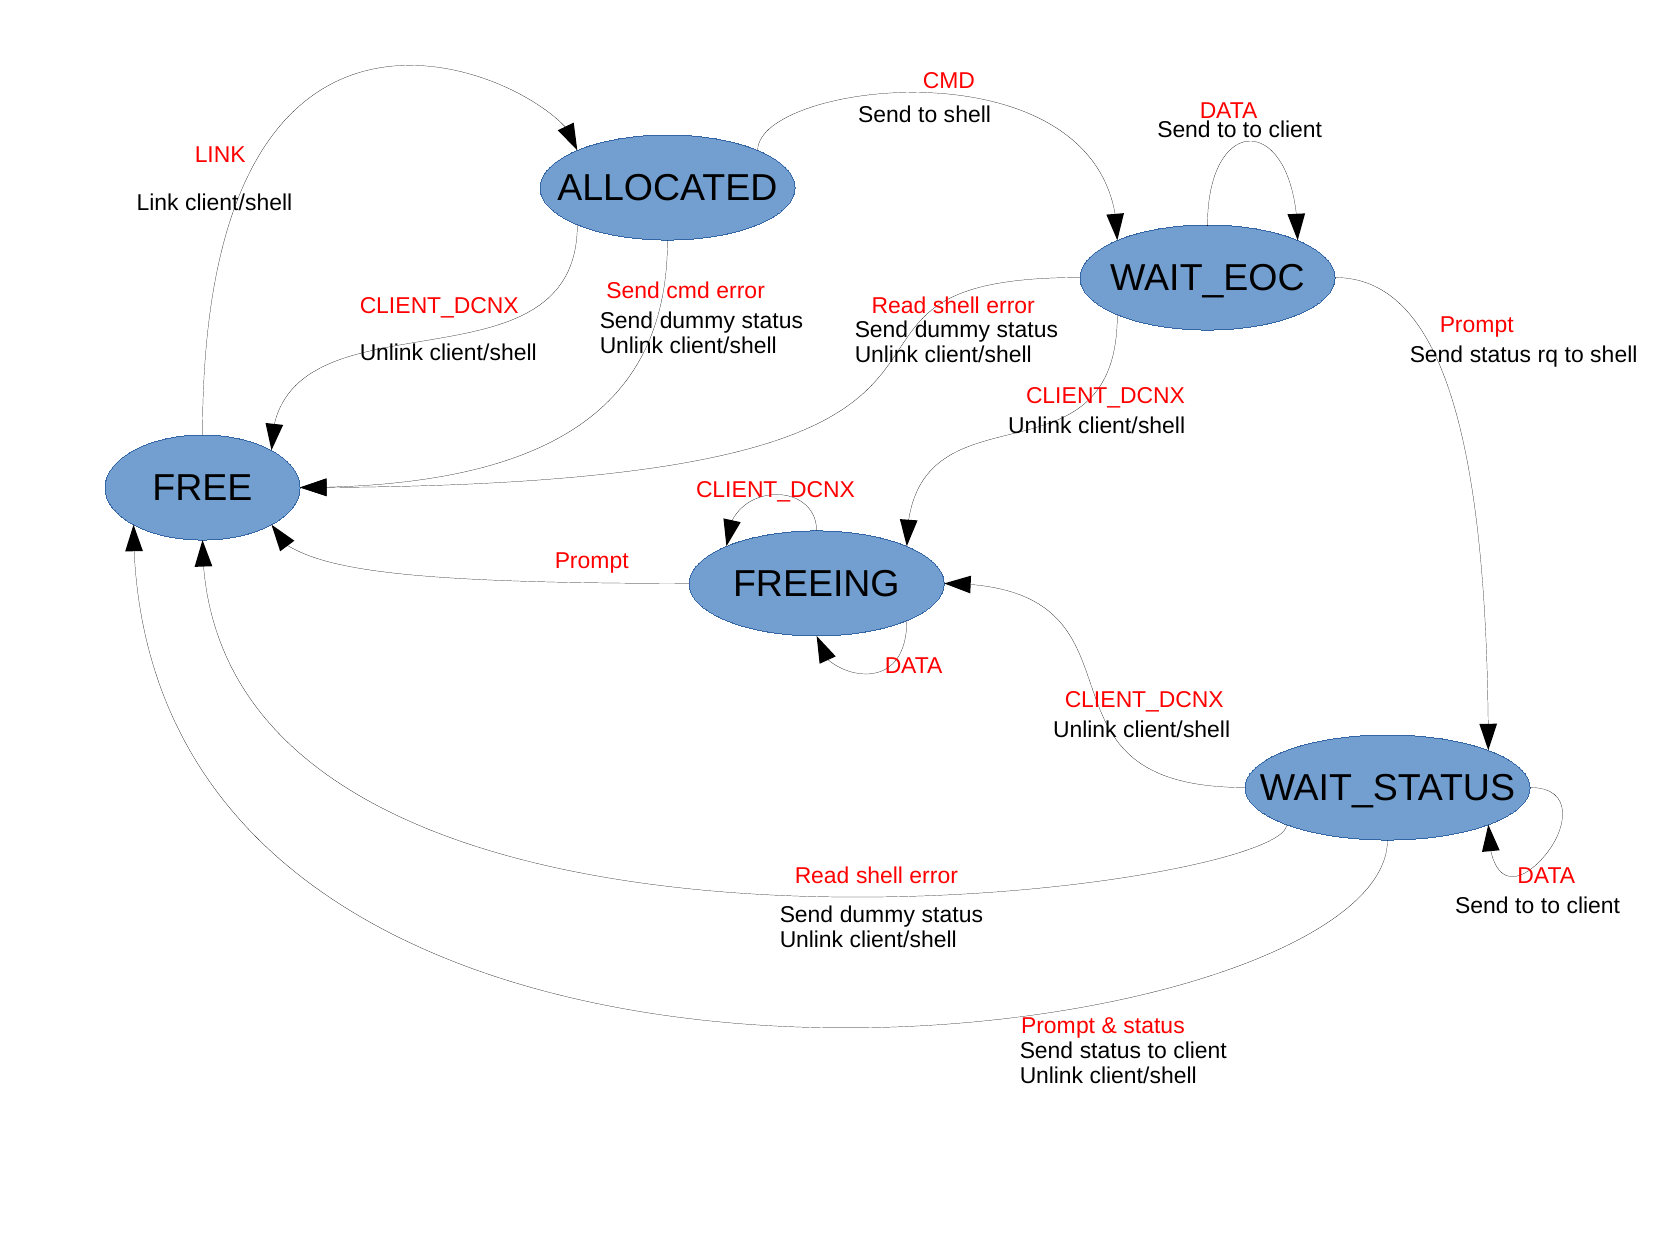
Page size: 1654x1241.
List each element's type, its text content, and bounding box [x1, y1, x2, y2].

text_box Unlink client/shell [345, 332, 552, 373]
text_box DATA [870, 645, 958, 686]
text_box Prompt [1425, 304, 1529, 334]
text_box FREE [105, 435, 301, 541]
text_box CLIENT_DCNX [1011, 375, 1201, 405]
text_box CMD [908, 60, 991, 94]
text_box Send dummy status Unlink client/shell [585, 300, 819, 366]
text_box Prompt [540, 540, 644, 581]
text_box Send to to client [1142, 109, 1338, 151]
text_box Read shell error [780, 855, 974, 894]
text_box DATA [1502, 855, 1591, 896]
text_box Read shell error [856, 285, 1051, 309]
text_box ALLOCATED [540, 135, 796, 241]
text_box CLIENT_DCNX [345, 285, 534, 326]
text_box Send to to client [1440, 885, 1636, 926]
text_box Send status to client Unlink client/shell [1005, 1030, 1242, 1096]
text_box DATA [1185, 90, 1273, 109]
text_box Send dummy status Unlink client/shell [765, 894, 999, 961]
text_box WAIT_STATUS [1245, 735, 1531, 841]
text_box Unlink client/shell [993, 405, 1201, 446]
text_box Prompt & status [1006, 1005, 1201, 1030]
text_box Send cmd error [591, 270, 781, 300]
text_box Unlink client/shell [1038, 709, 1246, 751]
text_box Send status rq to shell [1395, 334, 1653, 376]
text_box FREEING [689, 530, 945, 636]
text_box CLIENT_DCNX [1050, 679, 1239, 709]
text_box Send dummy status Unlink client/shell [840, 309, 1074, 376]
text_box CLIENT_DCNX [681, 469, 871, 511]
text_box Link client/shell [121, 182, 307, 223]
text_box LINK [180, 134, 261, 175]
text_box Send to shell [843, 94, 1006, 136]
text_box WAIT_EOC [1080, 225, 1336, 331]
